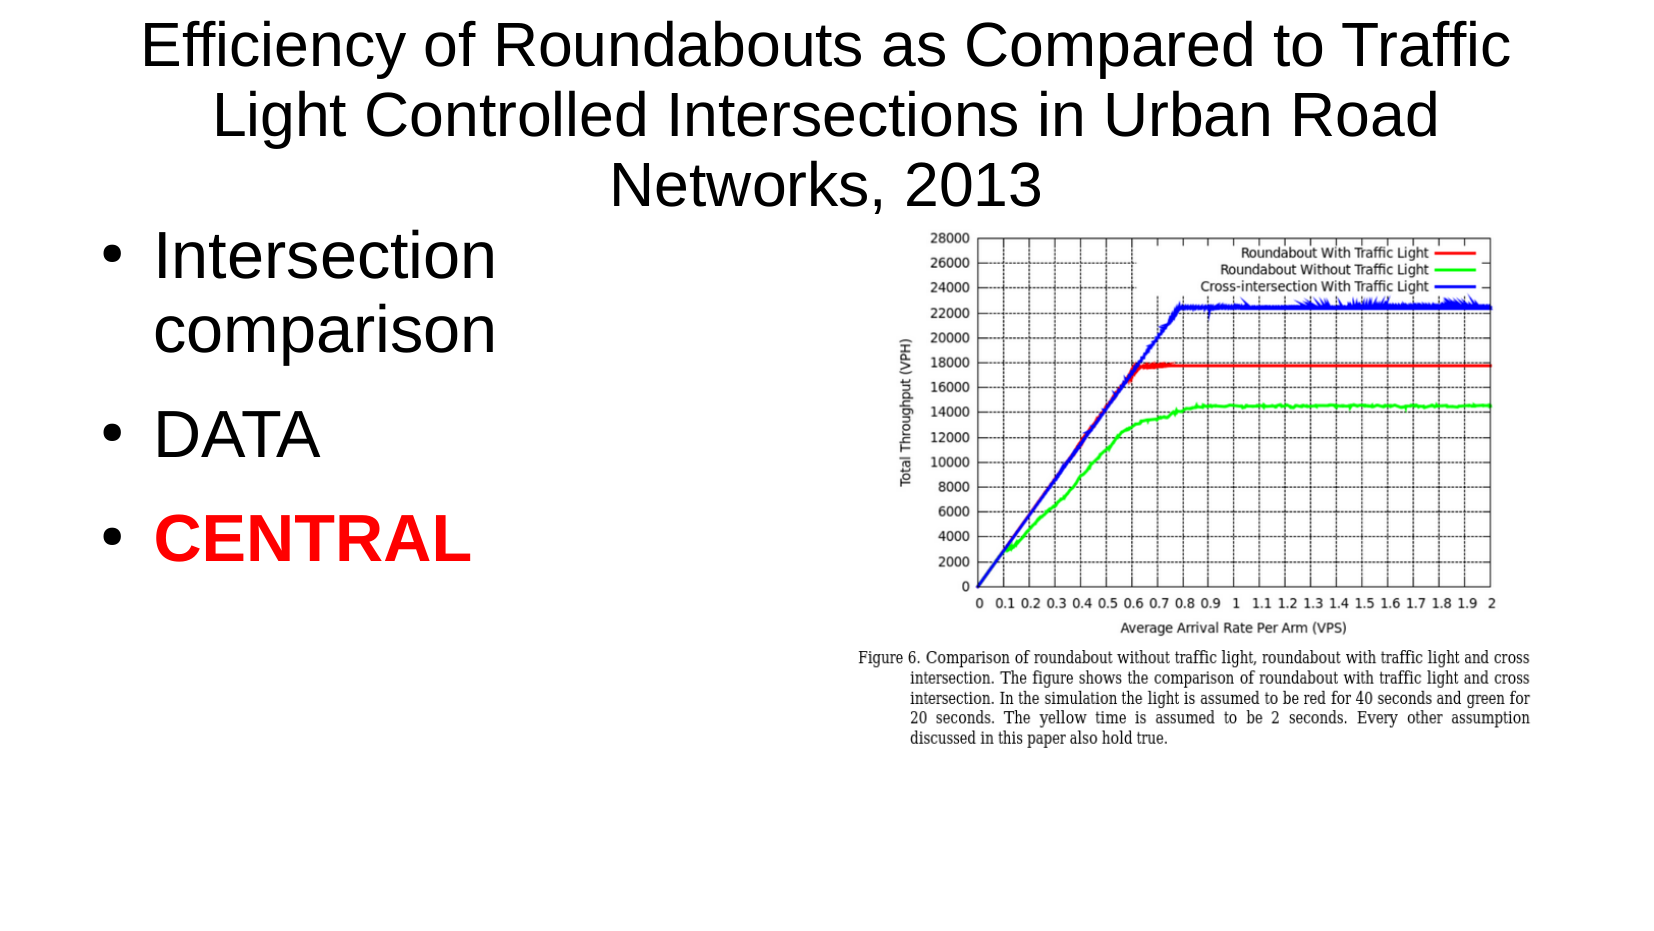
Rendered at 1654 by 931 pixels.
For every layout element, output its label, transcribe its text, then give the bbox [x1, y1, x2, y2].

title Efficiency of Roundabouts as Compared to Traffic Light Controlled Intersections in Urban Road Networks, 2013 [82, 10, 1571, 220]
list Intersection comparison DATA CENTRAL [82, 217, 809, 758]
picture [848, 217, 1569, 758]
